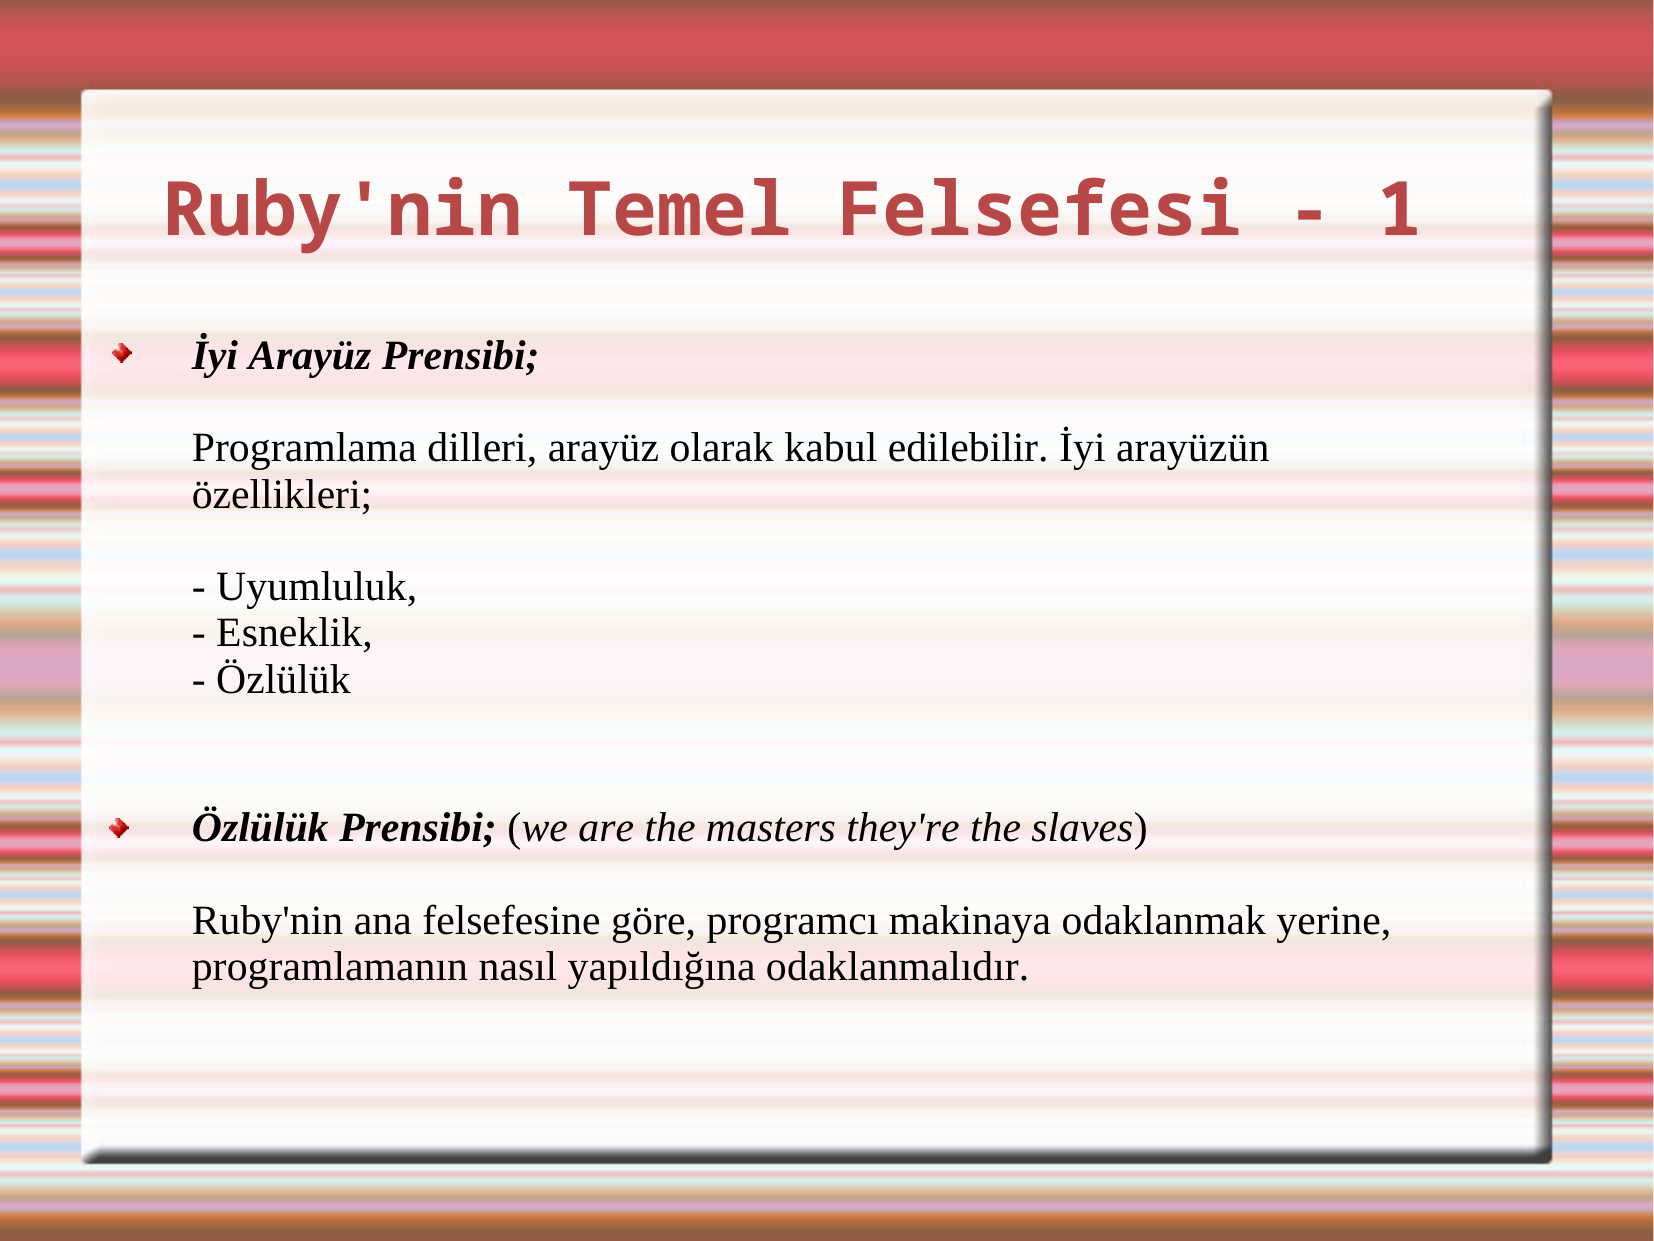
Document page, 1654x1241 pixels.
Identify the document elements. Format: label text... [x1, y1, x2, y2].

text_box Özlülük Prensibi; (we are the masters they're the slaves) Ruby'nin ana felsefesine göre, programcı makinaya odaklanmak yerine, programlamanın nasıl yapıldığına odaklanmalıdır. [177, 797, 1447, 1044]
text_box İyi Arayüz Prensibi; Programlama dilleri, arayüz olarak kabul edilebilir. İyi arayüzün özellikleri; - Uyumluluk, - Esneklik, - Özlülük [177, 324, 1359, 710]
text_box Ruby'nin Temel Felsefesi - 1 [147, 147, 1477, 249]
picture [0, 0, 1654, 1241]
